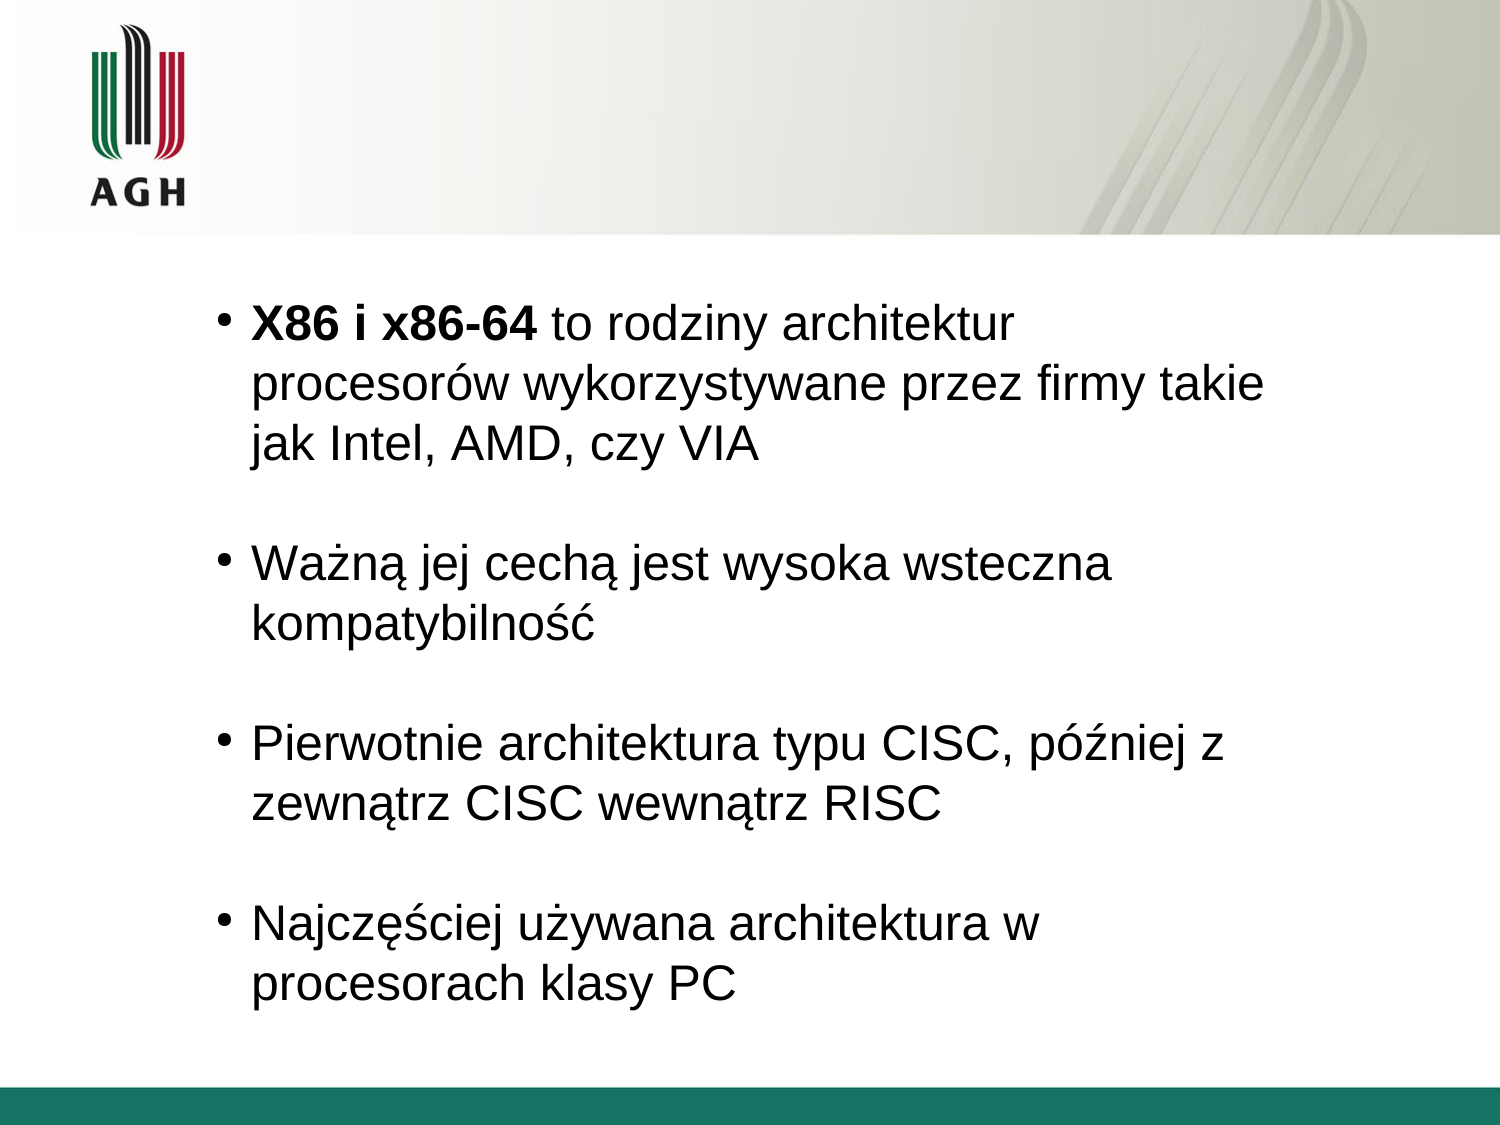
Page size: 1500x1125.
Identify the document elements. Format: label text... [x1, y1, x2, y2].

text_box X86 i x86-64 to rodziny architektur procesorów wykorzystywane przez firmy takie jak Intel, AMD, czy VIA Ważną jej cechą jest wysoka wsteczna kompatybilność Pierwotnie architektura typu CISC, później z zewnątrz CISC wewnątrz RISC Najczęściej używana architektura w procesorach klasy PC [200, 283, 1288, 1079]
picture [0, 0, 1500, 1125]
